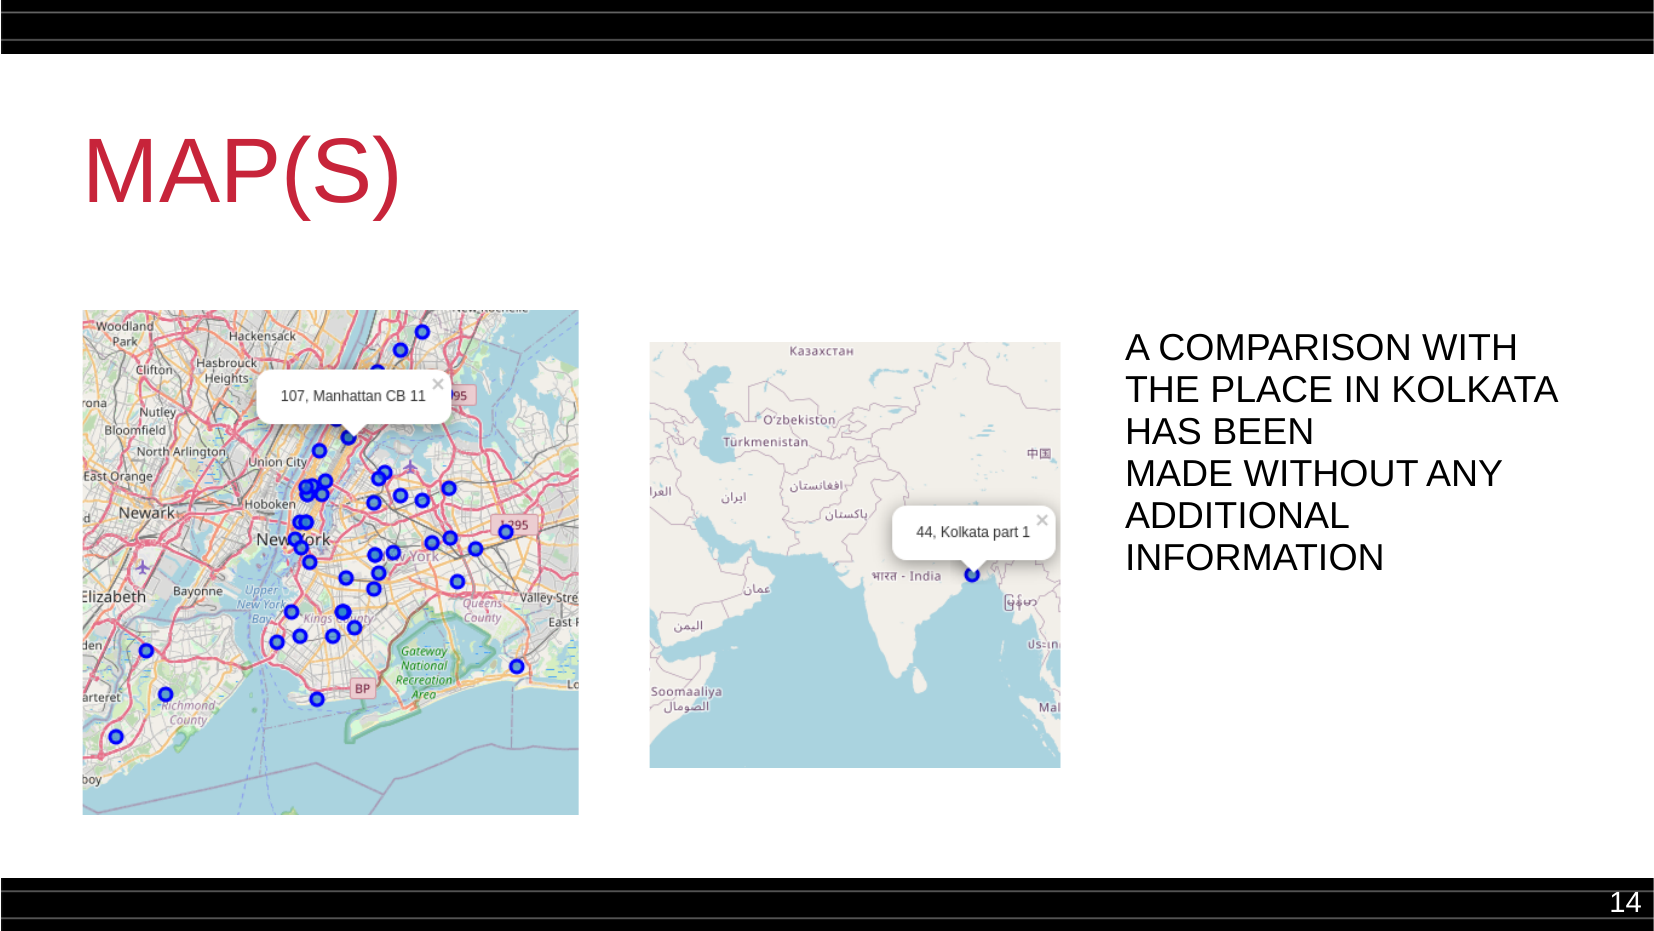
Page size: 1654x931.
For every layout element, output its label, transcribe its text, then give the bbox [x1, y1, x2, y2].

picture [1, 878, 1654, 931]
title MAP(S) [82, 92, 1571, 249]
picture [649, 342, 1063, 768]
picture [82, 310, 579, 815]
picture [1, 0, 1654, 54]
text_box A COMPARISON WITH THE PLACE IN KOLKATA HAS BEEN MADE WITHOUT ANY ADDITIONAL INFORMATION [1110, 318, 1607, 586]
